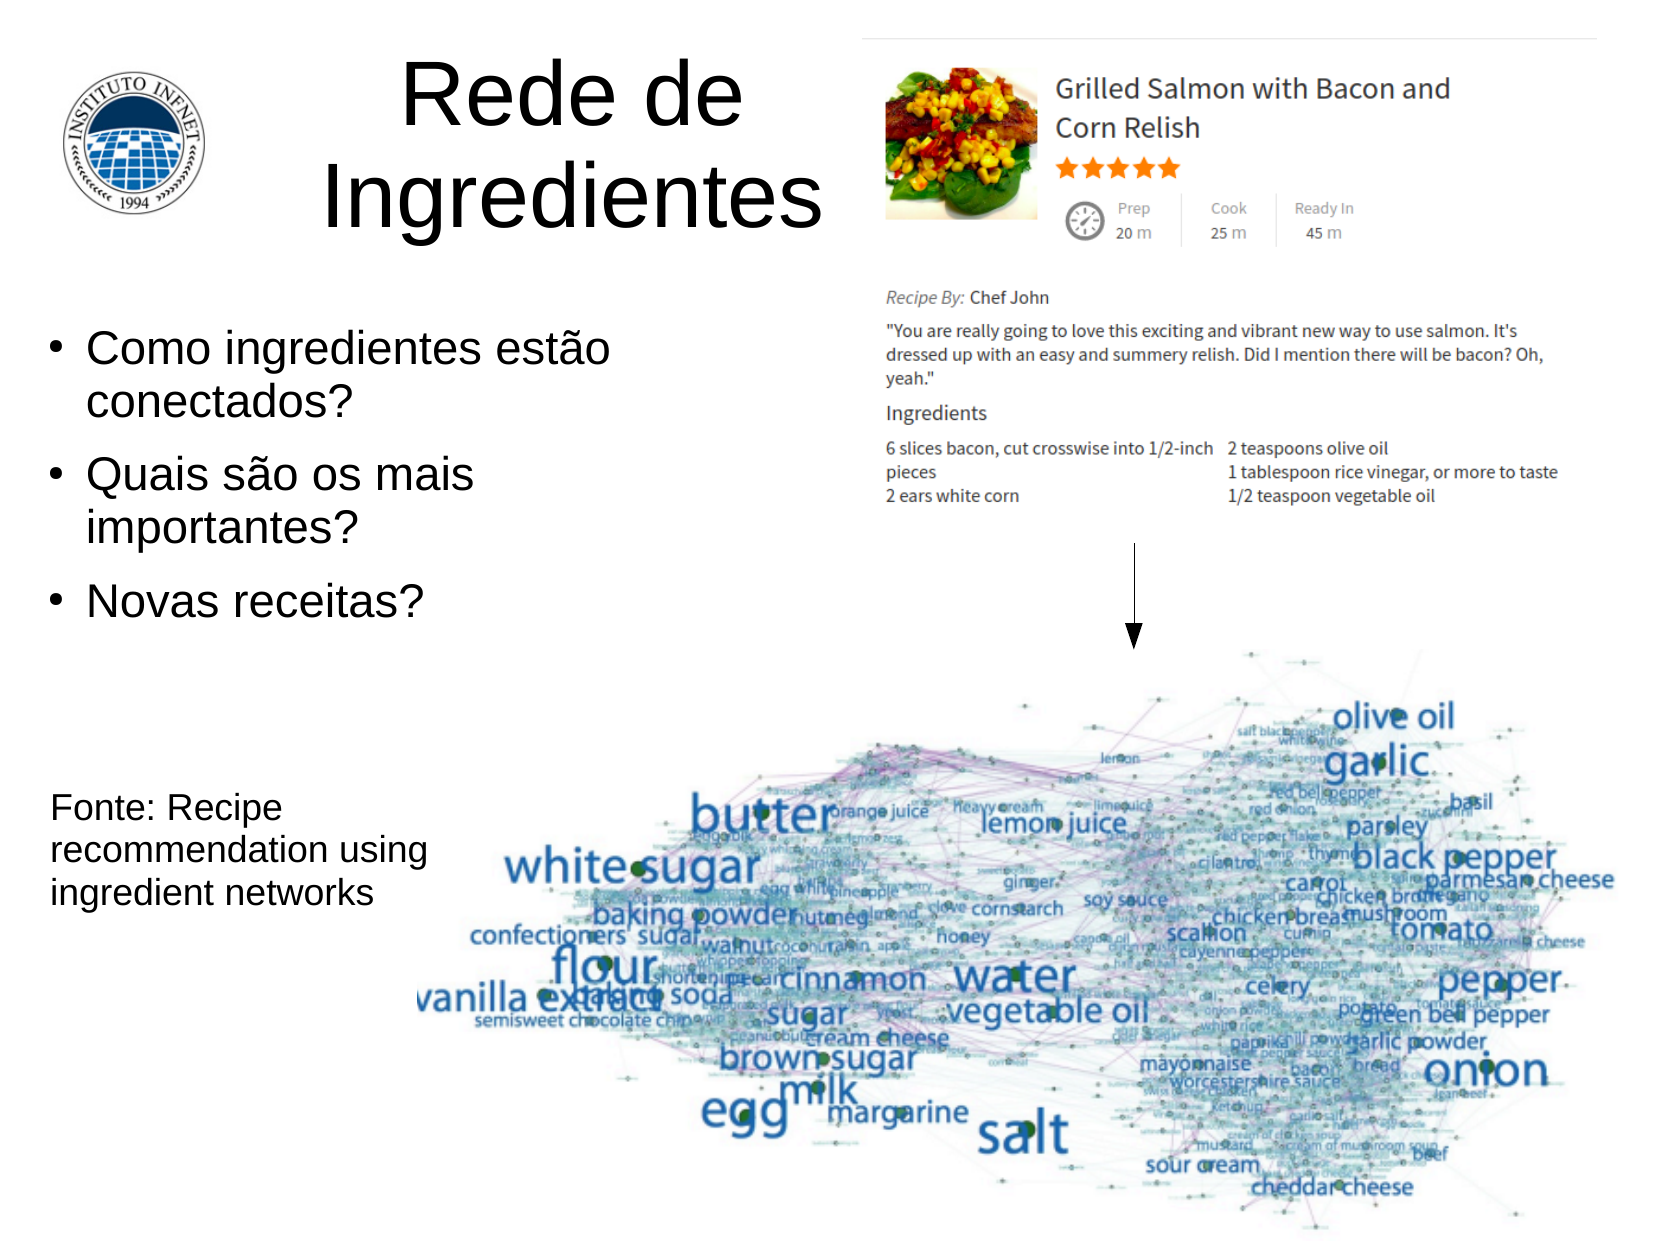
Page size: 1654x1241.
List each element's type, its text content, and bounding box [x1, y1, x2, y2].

picture [862, 37, 1597, 508]
picture [417, 649, 1654, 1241]
picture [18, 58, 249, 227]
list Como ingredientes estão conectados? Quais são os mais importantes? Novas receitas? [35, 248, 638, 638]
text_box Fonte: Recipe recommendation using ingredient networks [35, 779, 473, 1040]
title Rede de Ingredientes [259, 40, 851, 249]
